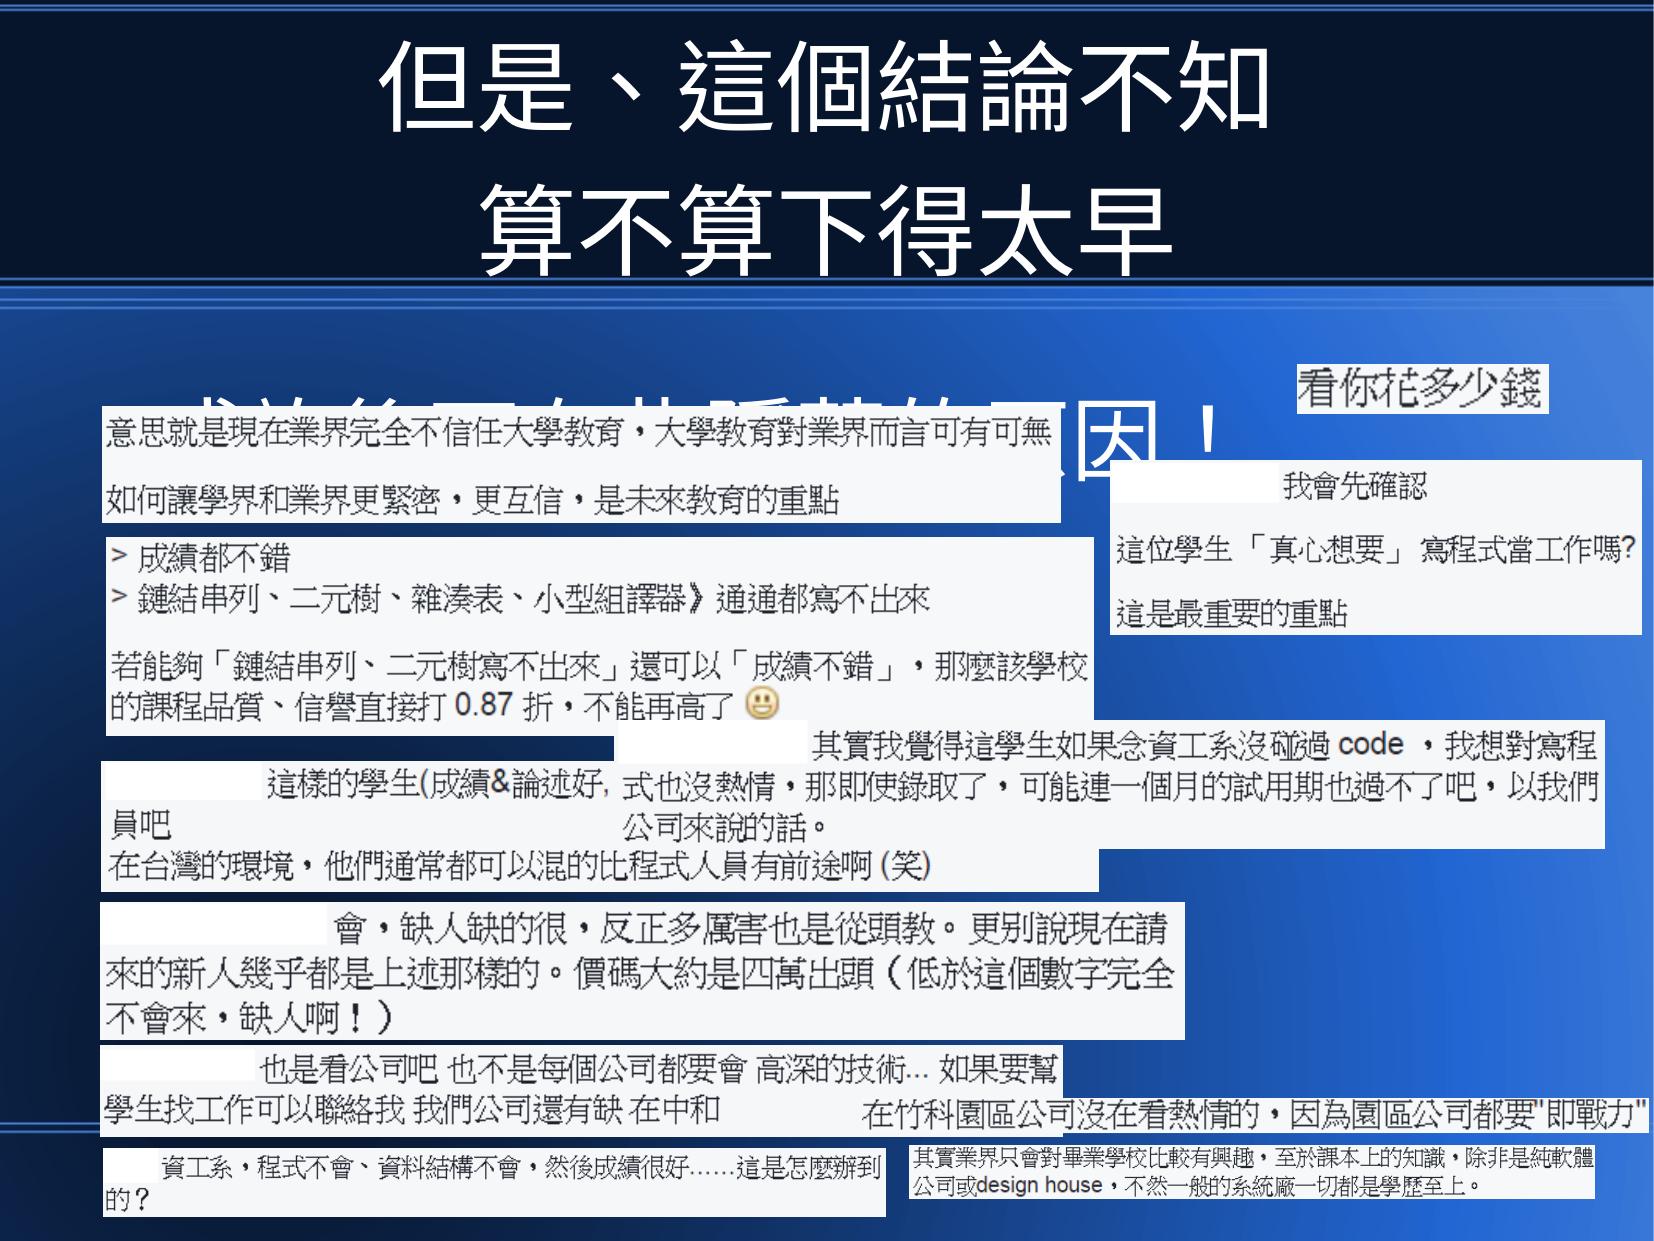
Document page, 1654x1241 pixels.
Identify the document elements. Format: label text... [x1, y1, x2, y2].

list 或許後面有些隱藏的原因！ [82, 302, 1571, 1241]
picture [1297, 364, 1549, 414]
picture [100, 902, 1185, 1040]
picture [0, 0, 1654, 1241]
picture [102, 406, 1061, 523]
picture [103, 1148, 886, 1217]
title 但是、這個結論不知 算不算下得太早 [82, 32, 1571, 274]
